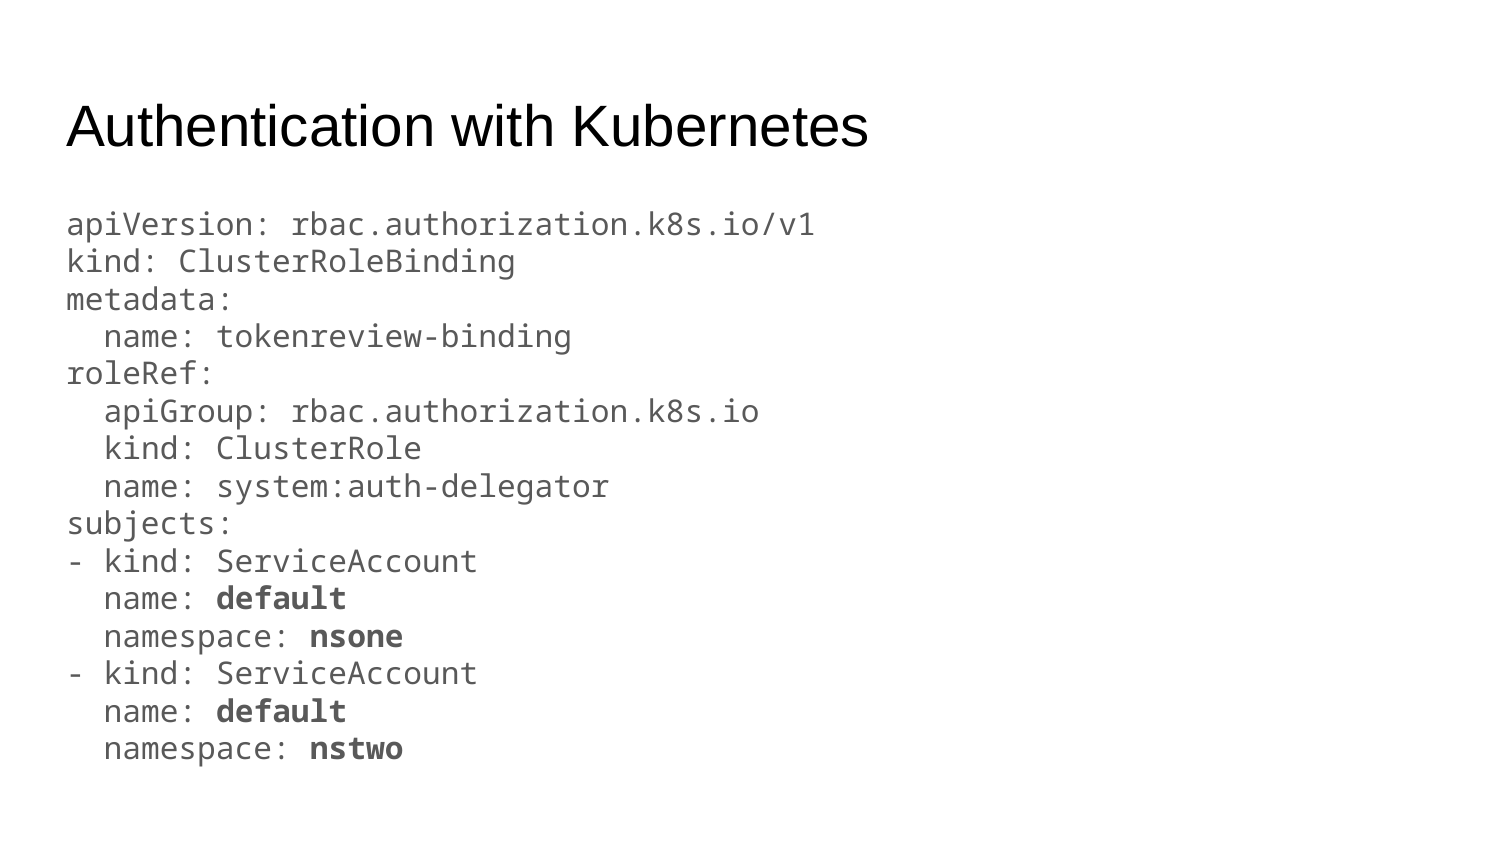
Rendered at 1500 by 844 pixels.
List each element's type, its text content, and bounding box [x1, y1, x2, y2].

list apiVersion: rbac.authorization.k8s.io/v1 kind: ClusterRoleBinding metadata: name: tokenreview-binding roleRef: apiGroup: rbac.authorization.k8s.io kind: ClusterRole name: system:auth-delegator subjects: - kind: ServiceAccount name: default namespace: nsone - kind: ServiceAccount name: default namespace: nstwo [51, 189, 1449, 750]
title Authentication with Kubernetes [51, 72, 1449, 167]
